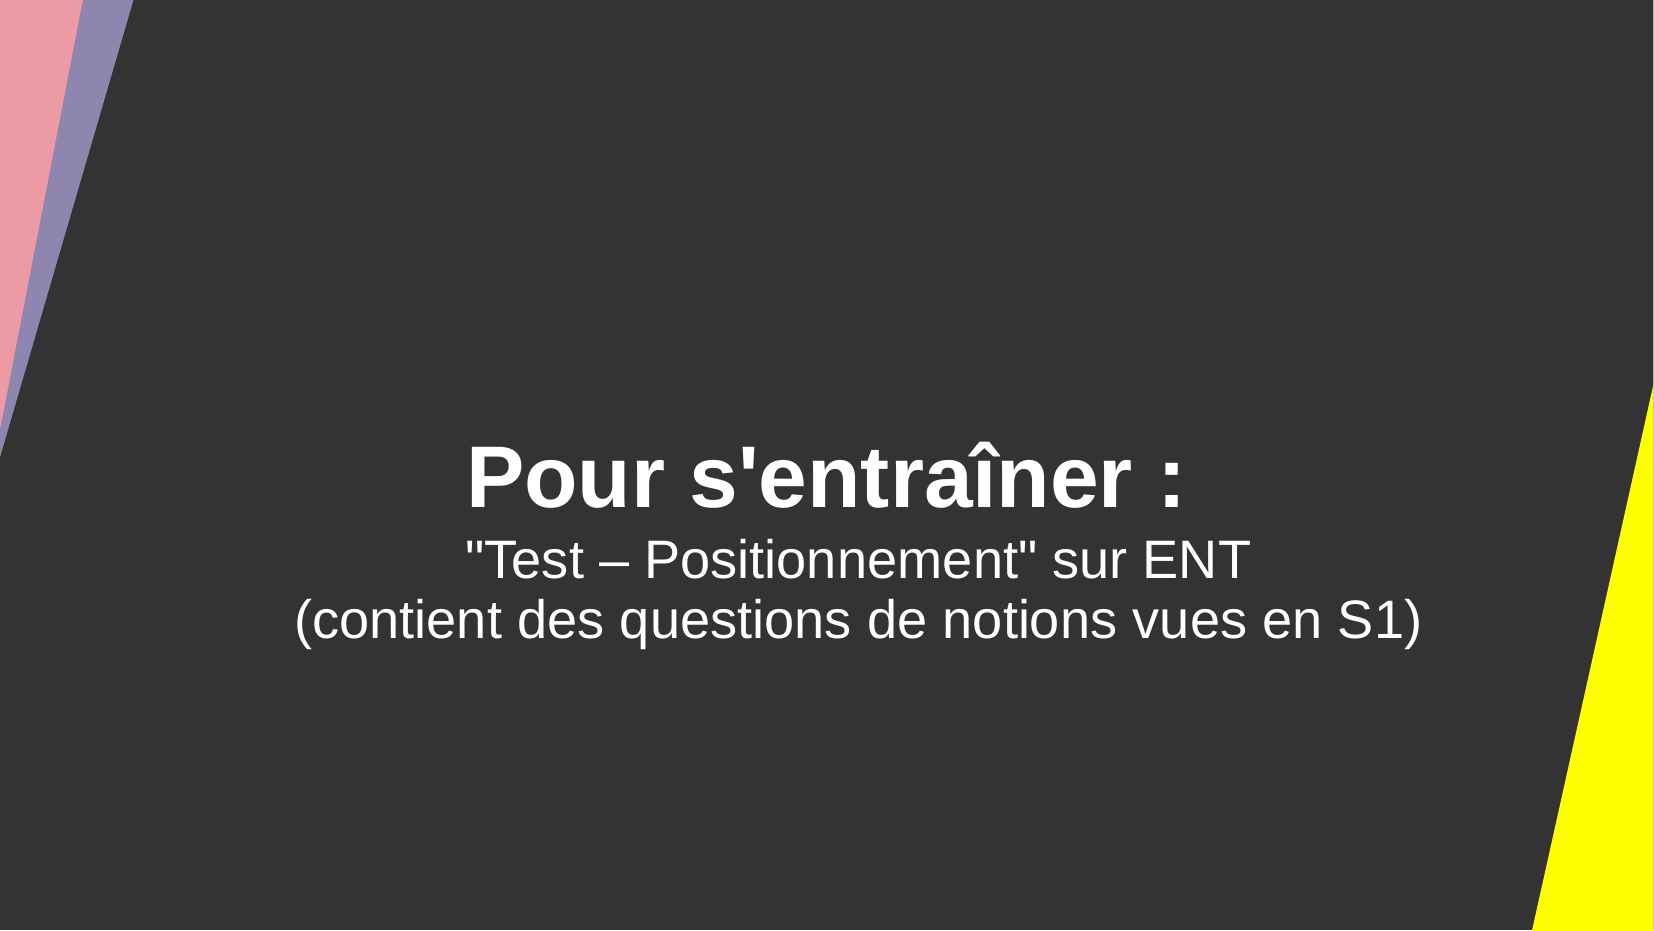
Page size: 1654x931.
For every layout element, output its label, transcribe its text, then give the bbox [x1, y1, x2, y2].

text_box [1531, 381, 1654, 931]
title Pour s'entraîner : [31, 428, 1622, 527]
text_box [0, 0, 134, 458]
title "Test – Positionnement" sur ENT (contient des questions de notions vues en S1) [286, 529, 1432, 662]
